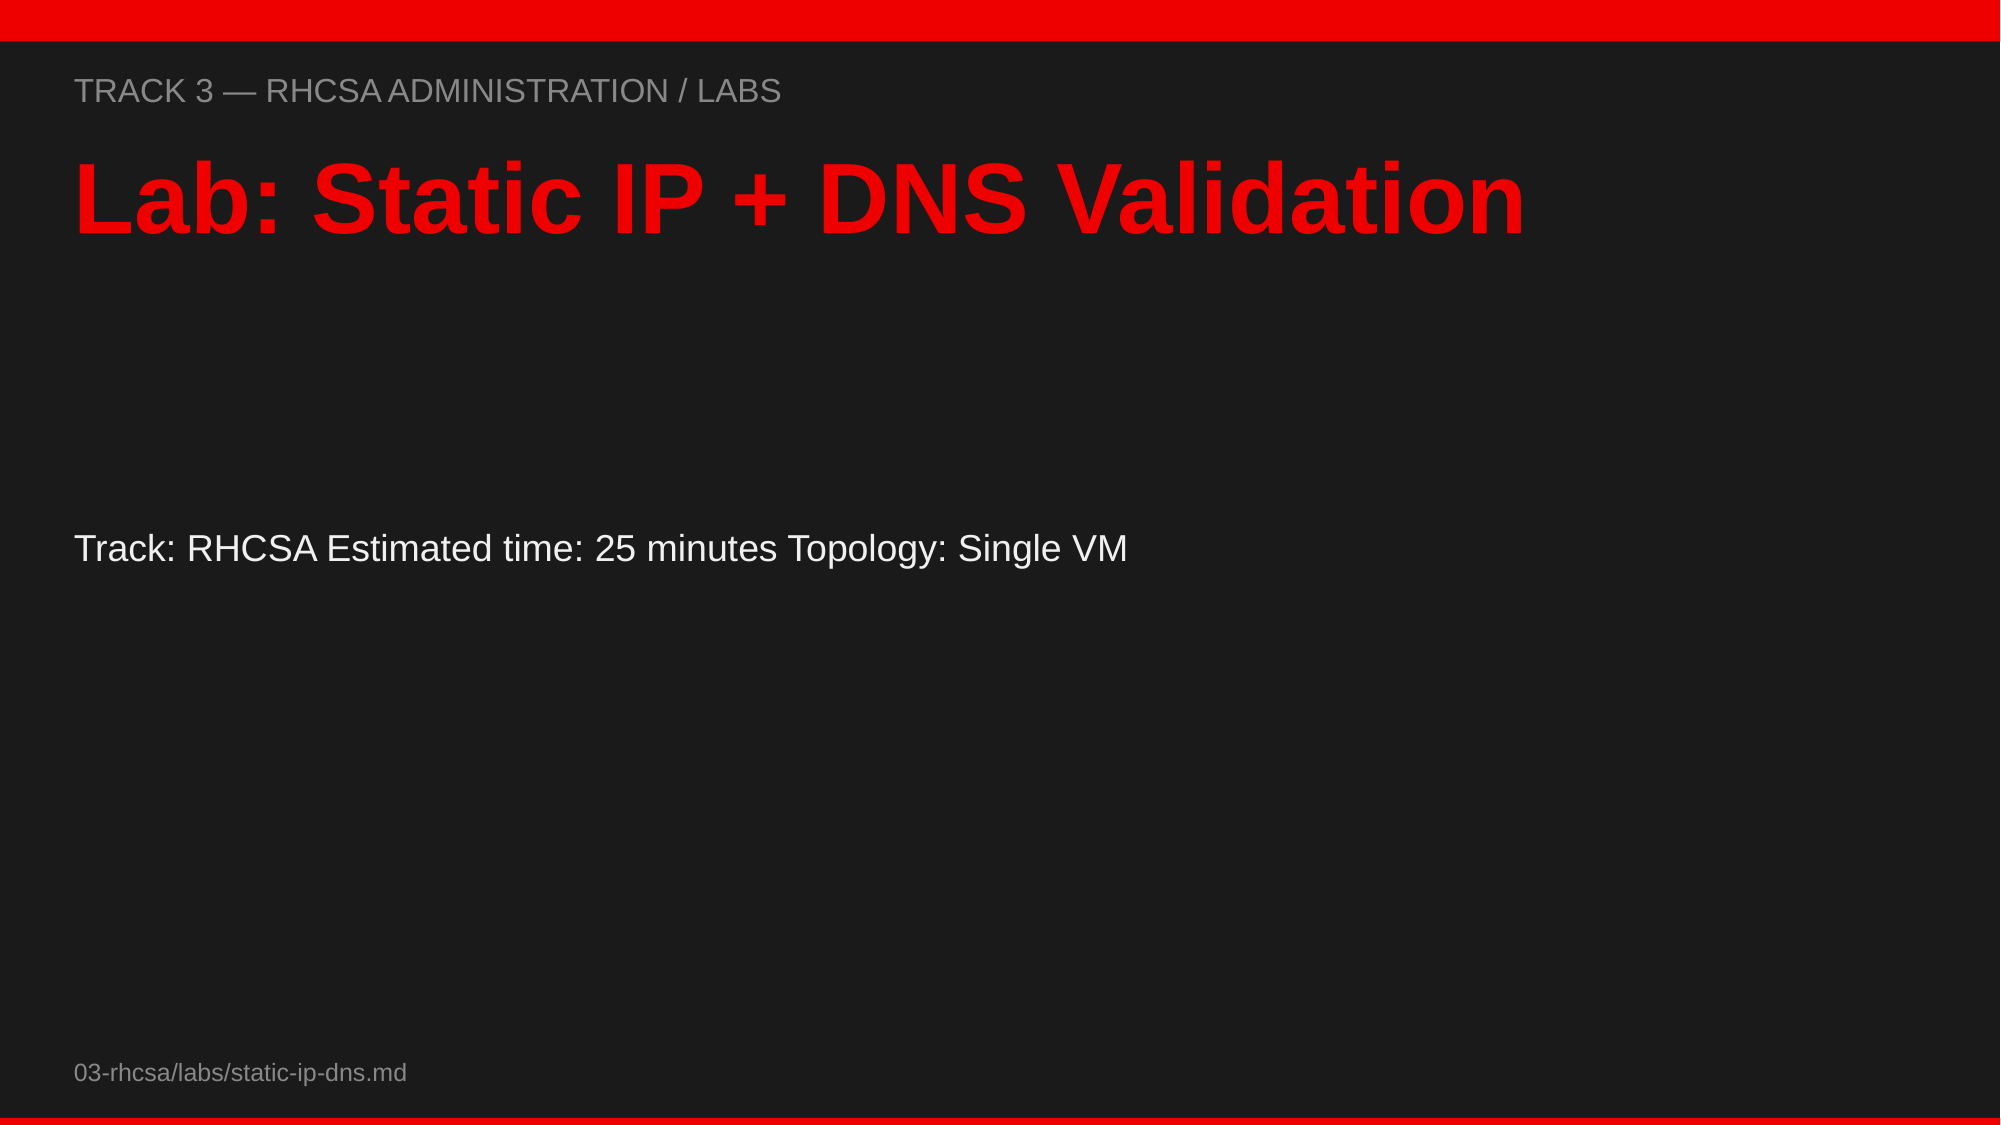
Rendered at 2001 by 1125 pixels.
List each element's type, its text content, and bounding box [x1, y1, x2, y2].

text_box 03-rhcsa/labs/static-ip-dns.md [59, 1051, 1942, 1093]
text_box [0, 1117, 2001, 1125]
text_box Track: RHCSA Estimated time: 25 minutes Topology: Single VM [59, 519, 1942, 727]
text_box Lab: Static IP + DNS Validation [59, 135, 1942, 461]
text_box [0, 0, 2001, 42]
text_box TRACK 3 — RHCSA ADMINISTRATION / LABS [59, 64, 1942, 119]
